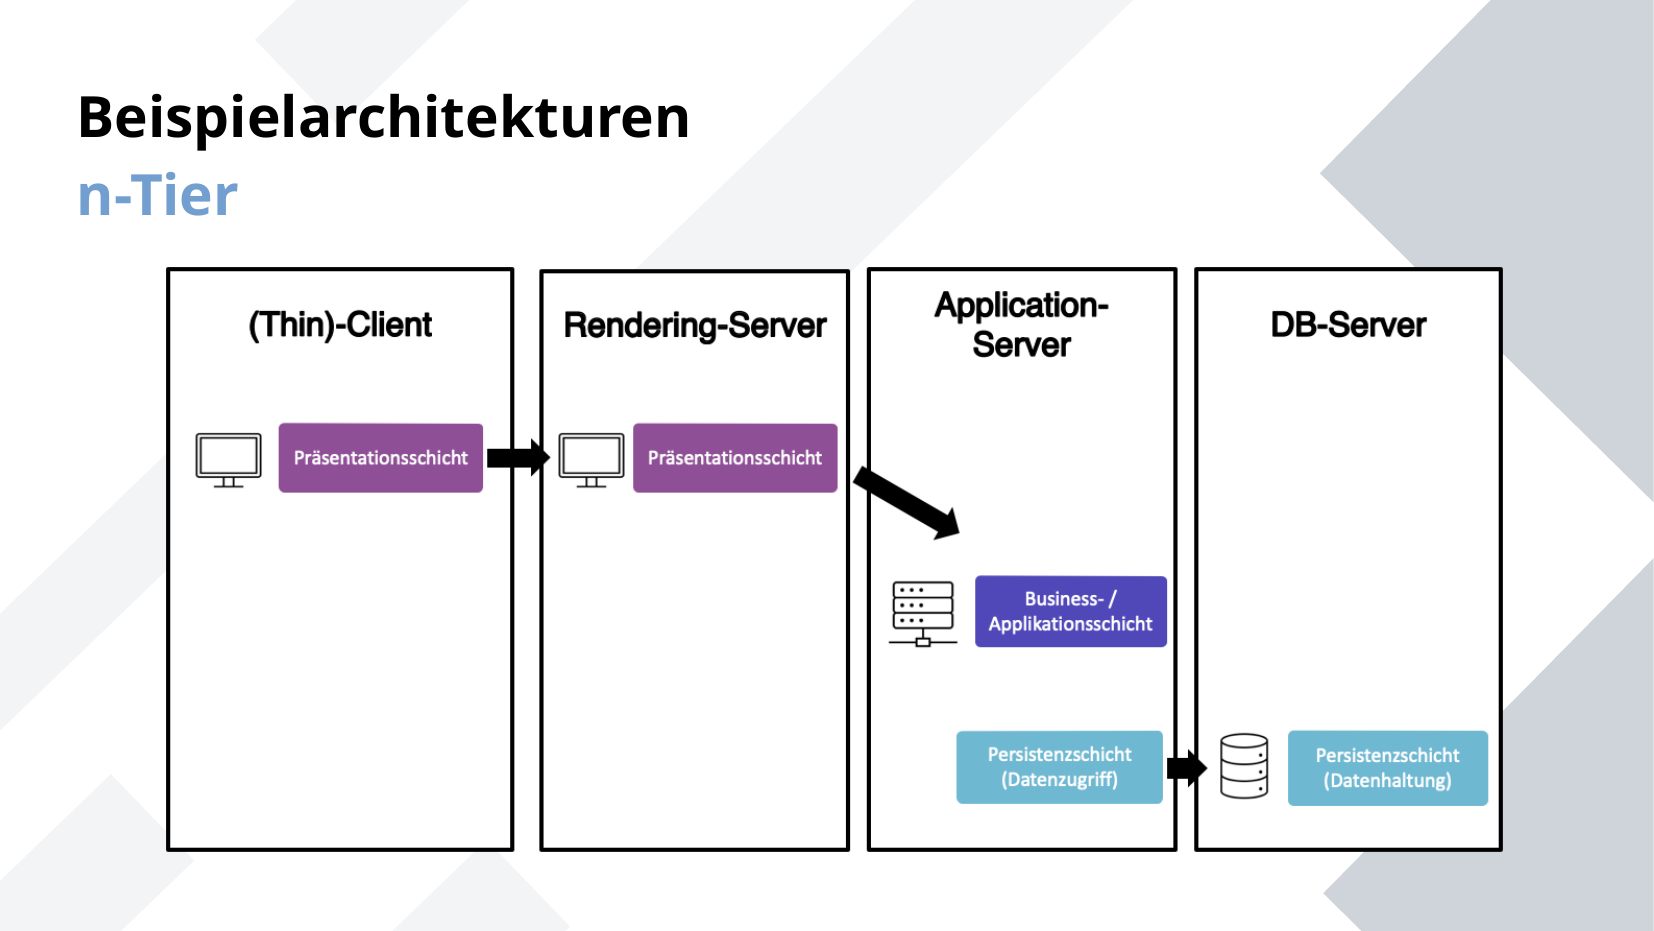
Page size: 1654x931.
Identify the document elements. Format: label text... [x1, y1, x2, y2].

title Beispielarchitekturen n-Tier [76, 76, 1565, 233]
picture [164, 265, 1505, 854]
